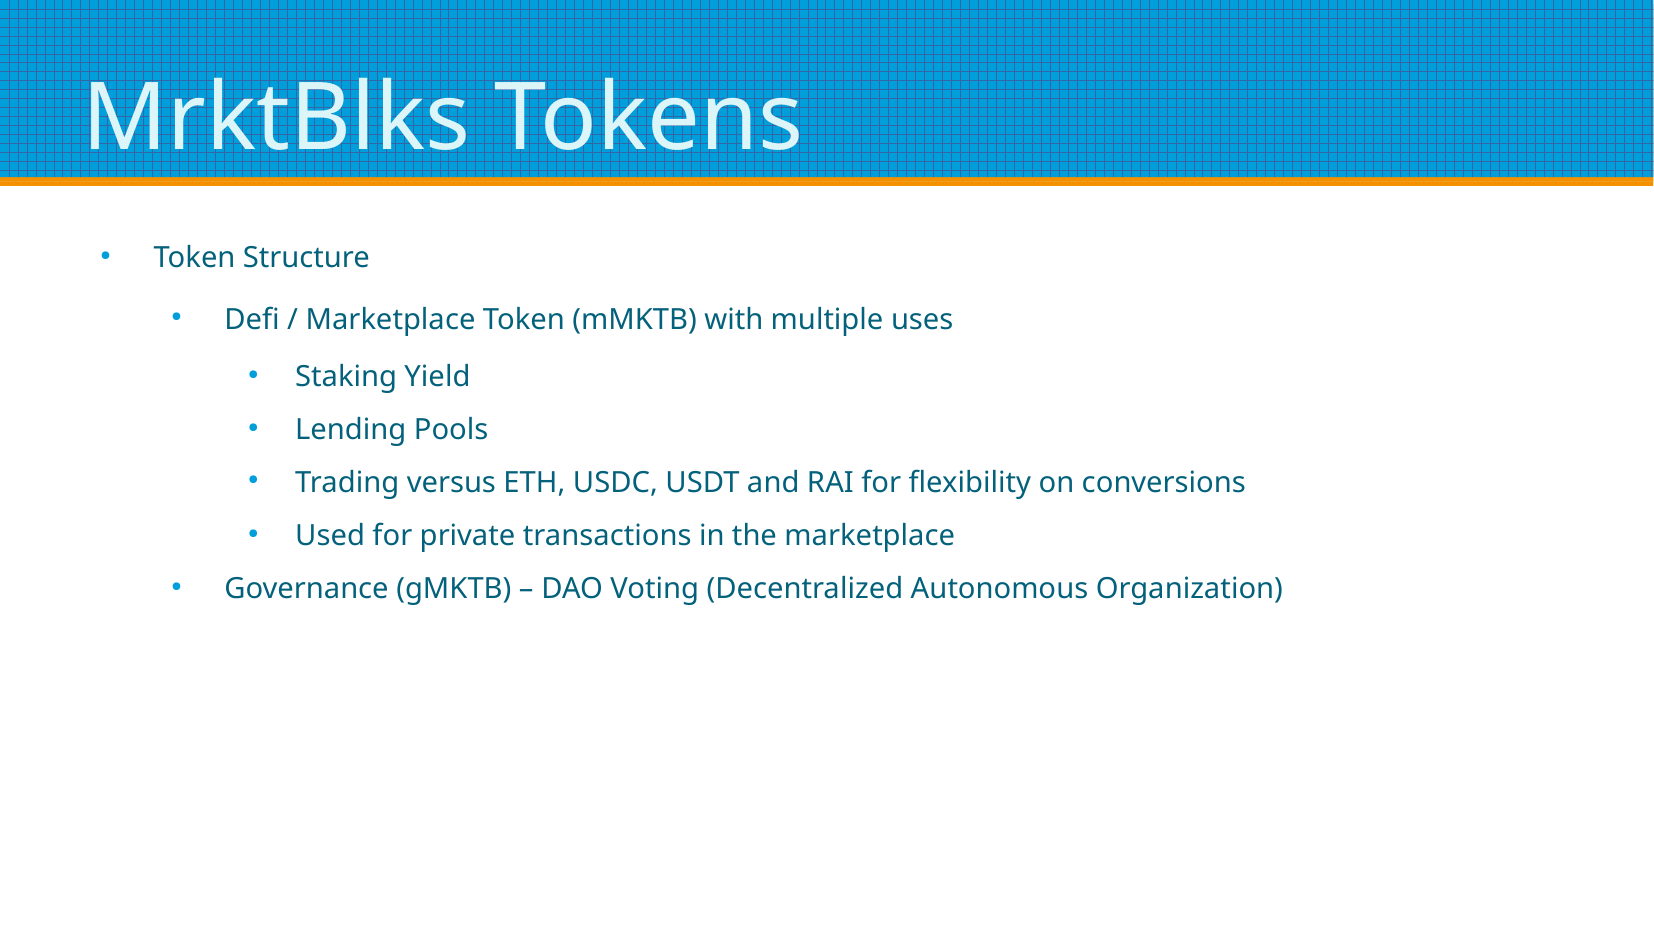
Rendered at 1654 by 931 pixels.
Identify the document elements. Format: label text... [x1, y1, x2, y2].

title MrktBlks Tokens [82, 14, 1571, 178]
list Token Structure Defi / Marketplace Token (mMKTB) with multiple uses Staking Yield Lending Pools Trading versus ETH, USDC, USDT and RAI for flexibility on conversions Used for private transactions in the marketplace Governance (gMKTB) – DAO Voting (Decentralized Autonomous Organization) [82, 236, 1571, 901]
